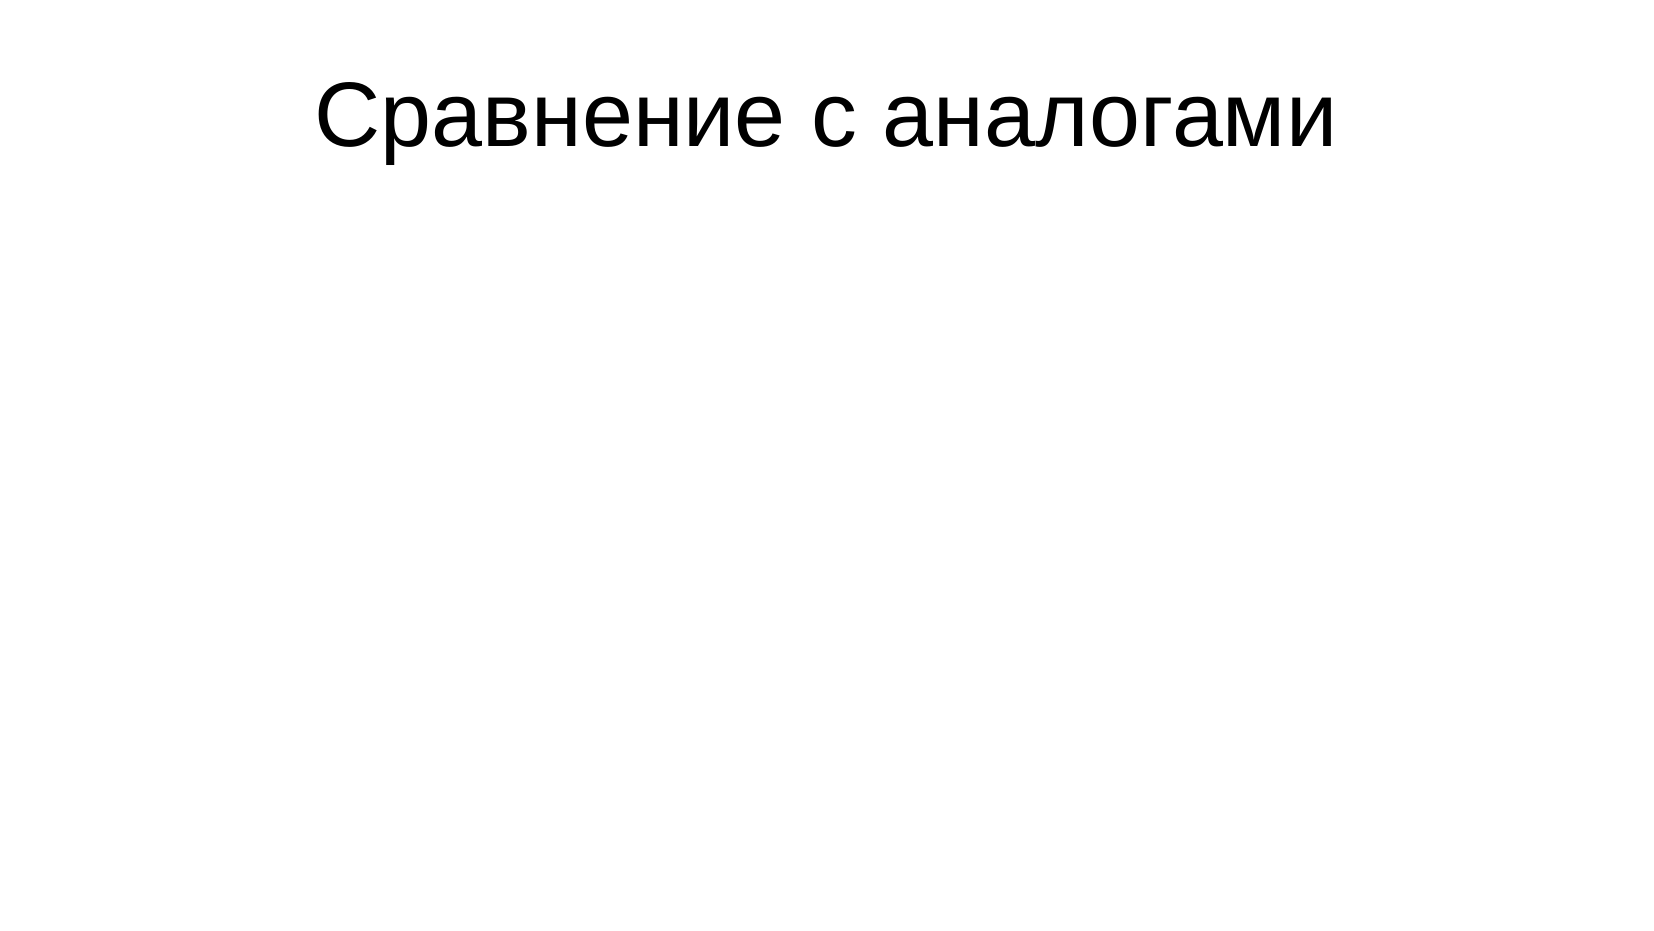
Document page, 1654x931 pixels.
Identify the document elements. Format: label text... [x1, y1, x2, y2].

title Сравнение с аналогами [82, 37, 1571, 193]
